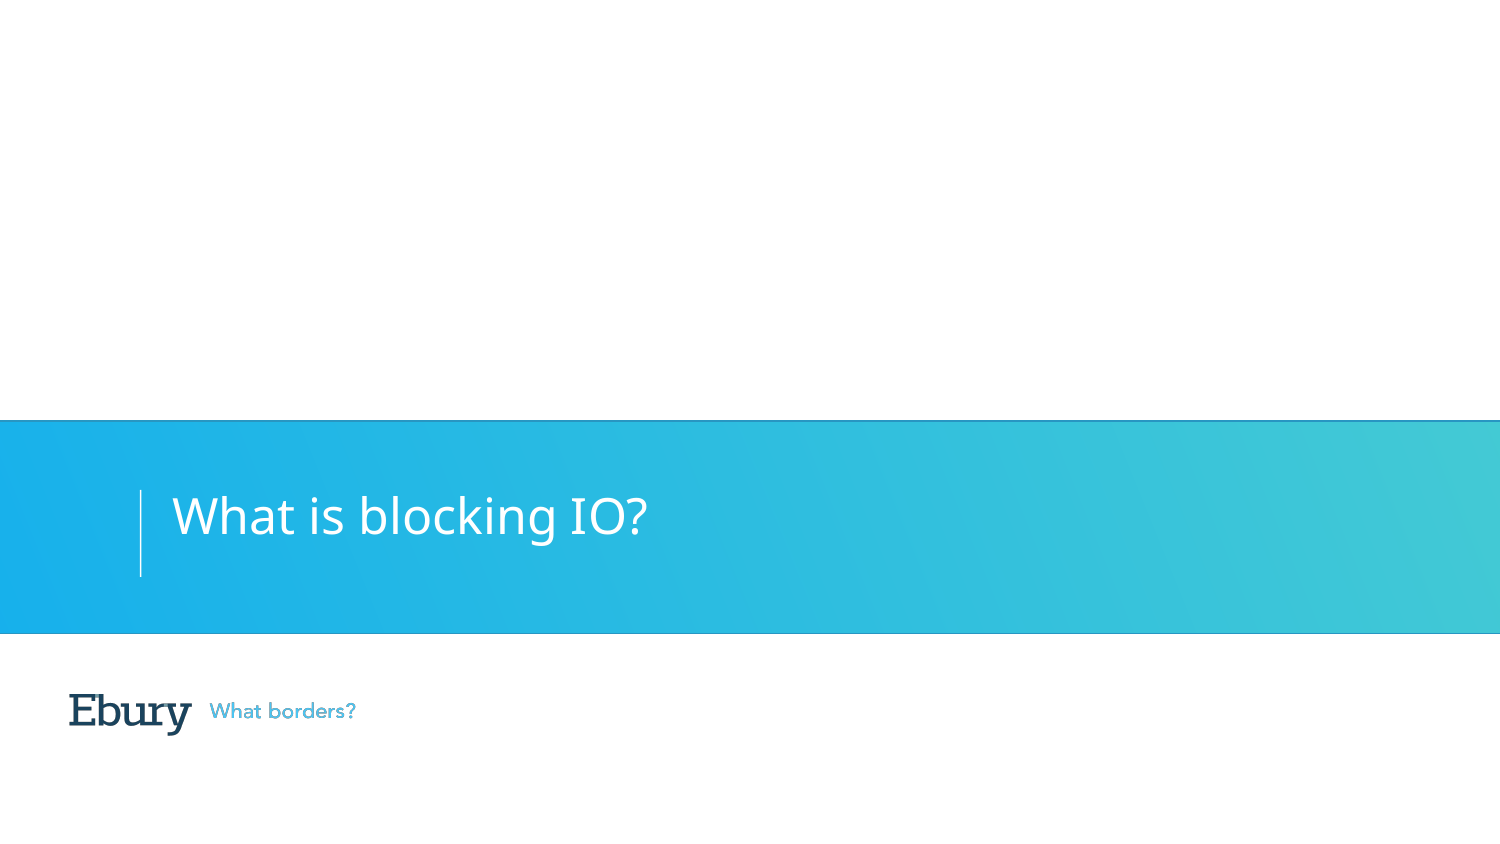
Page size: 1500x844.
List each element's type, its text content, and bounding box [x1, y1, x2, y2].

picture [35, 679, 388, 743]
list What is blocking IO? [157, 489, 1408, 540]
